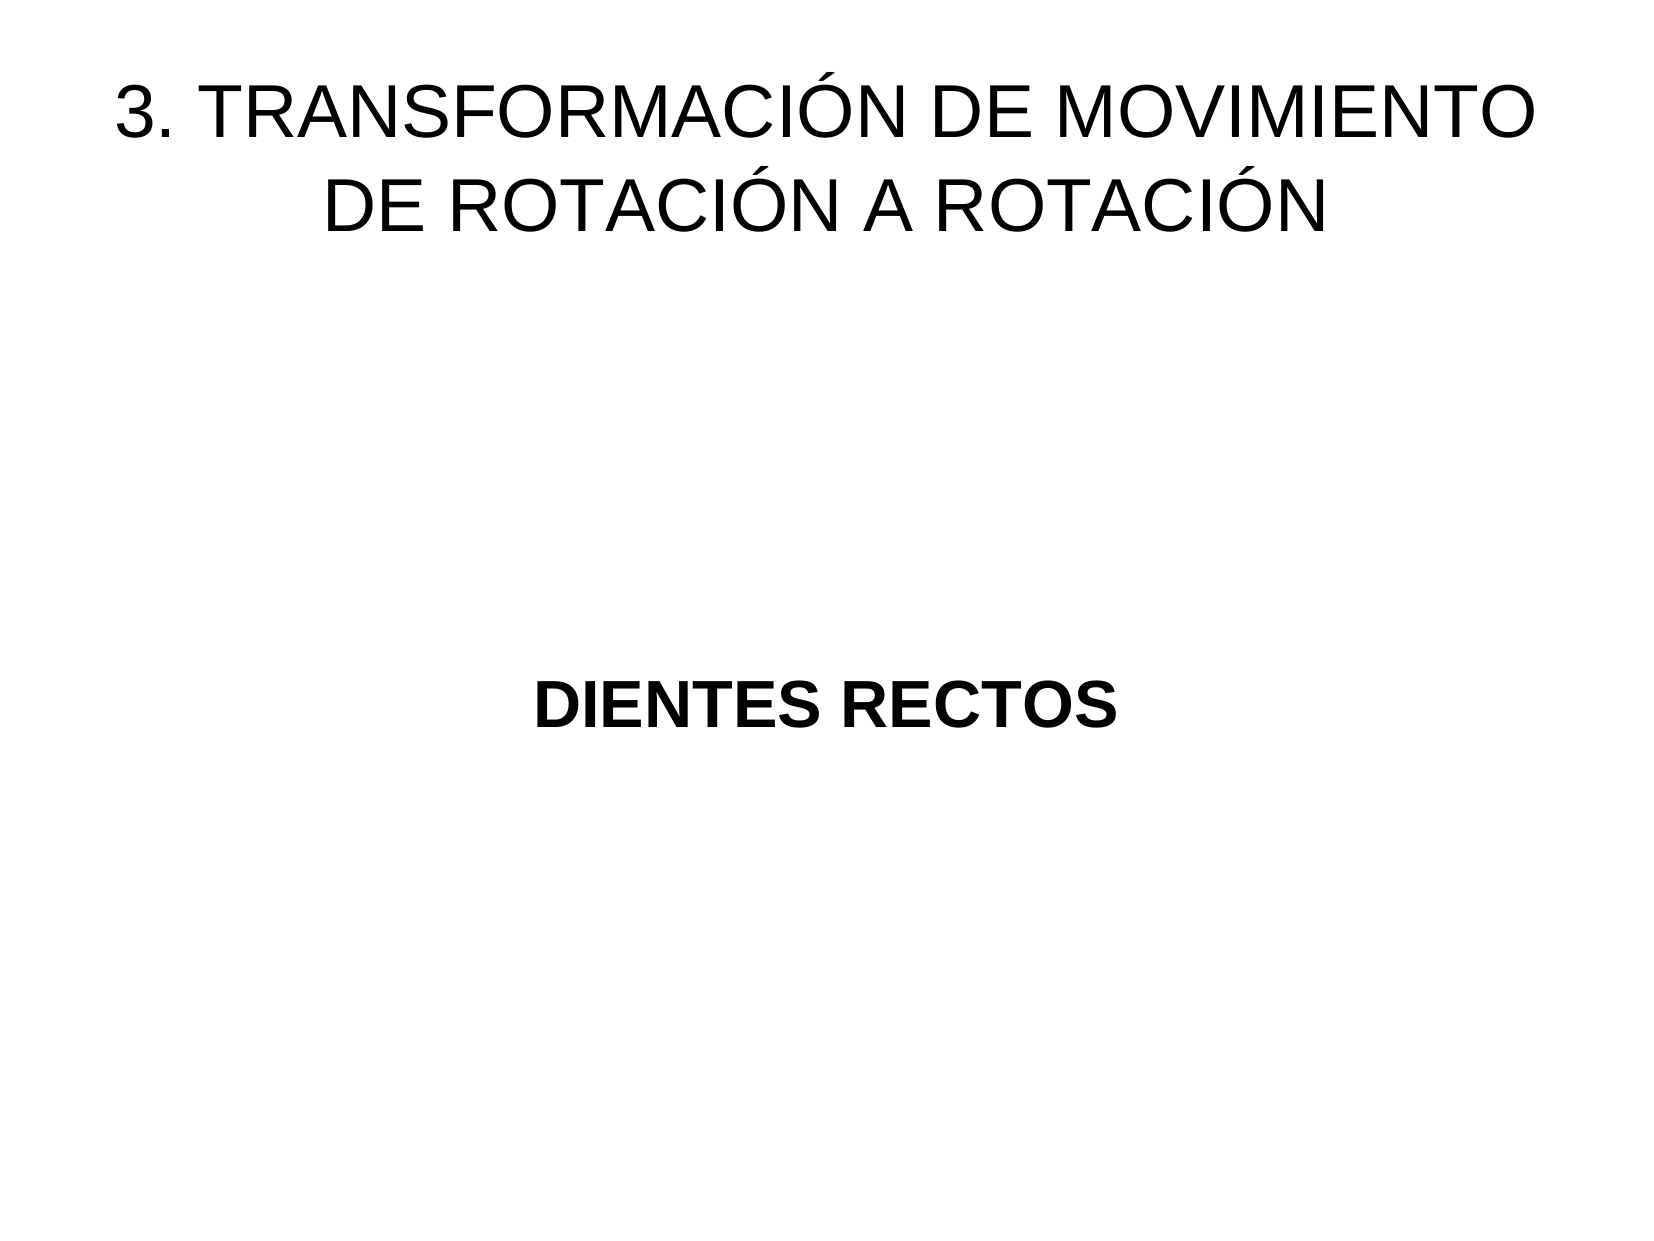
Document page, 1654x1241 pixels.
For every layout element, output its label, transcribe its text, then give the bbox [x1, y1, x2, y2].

subtitle DIENTES RECTOS [82, 297, 1571, 1102]
title 3. TRANSFORMACIÓN DE MOVIMIENTO DE ROTACIÓN A ROTACIÓN [82, 45, 1571, 260]
